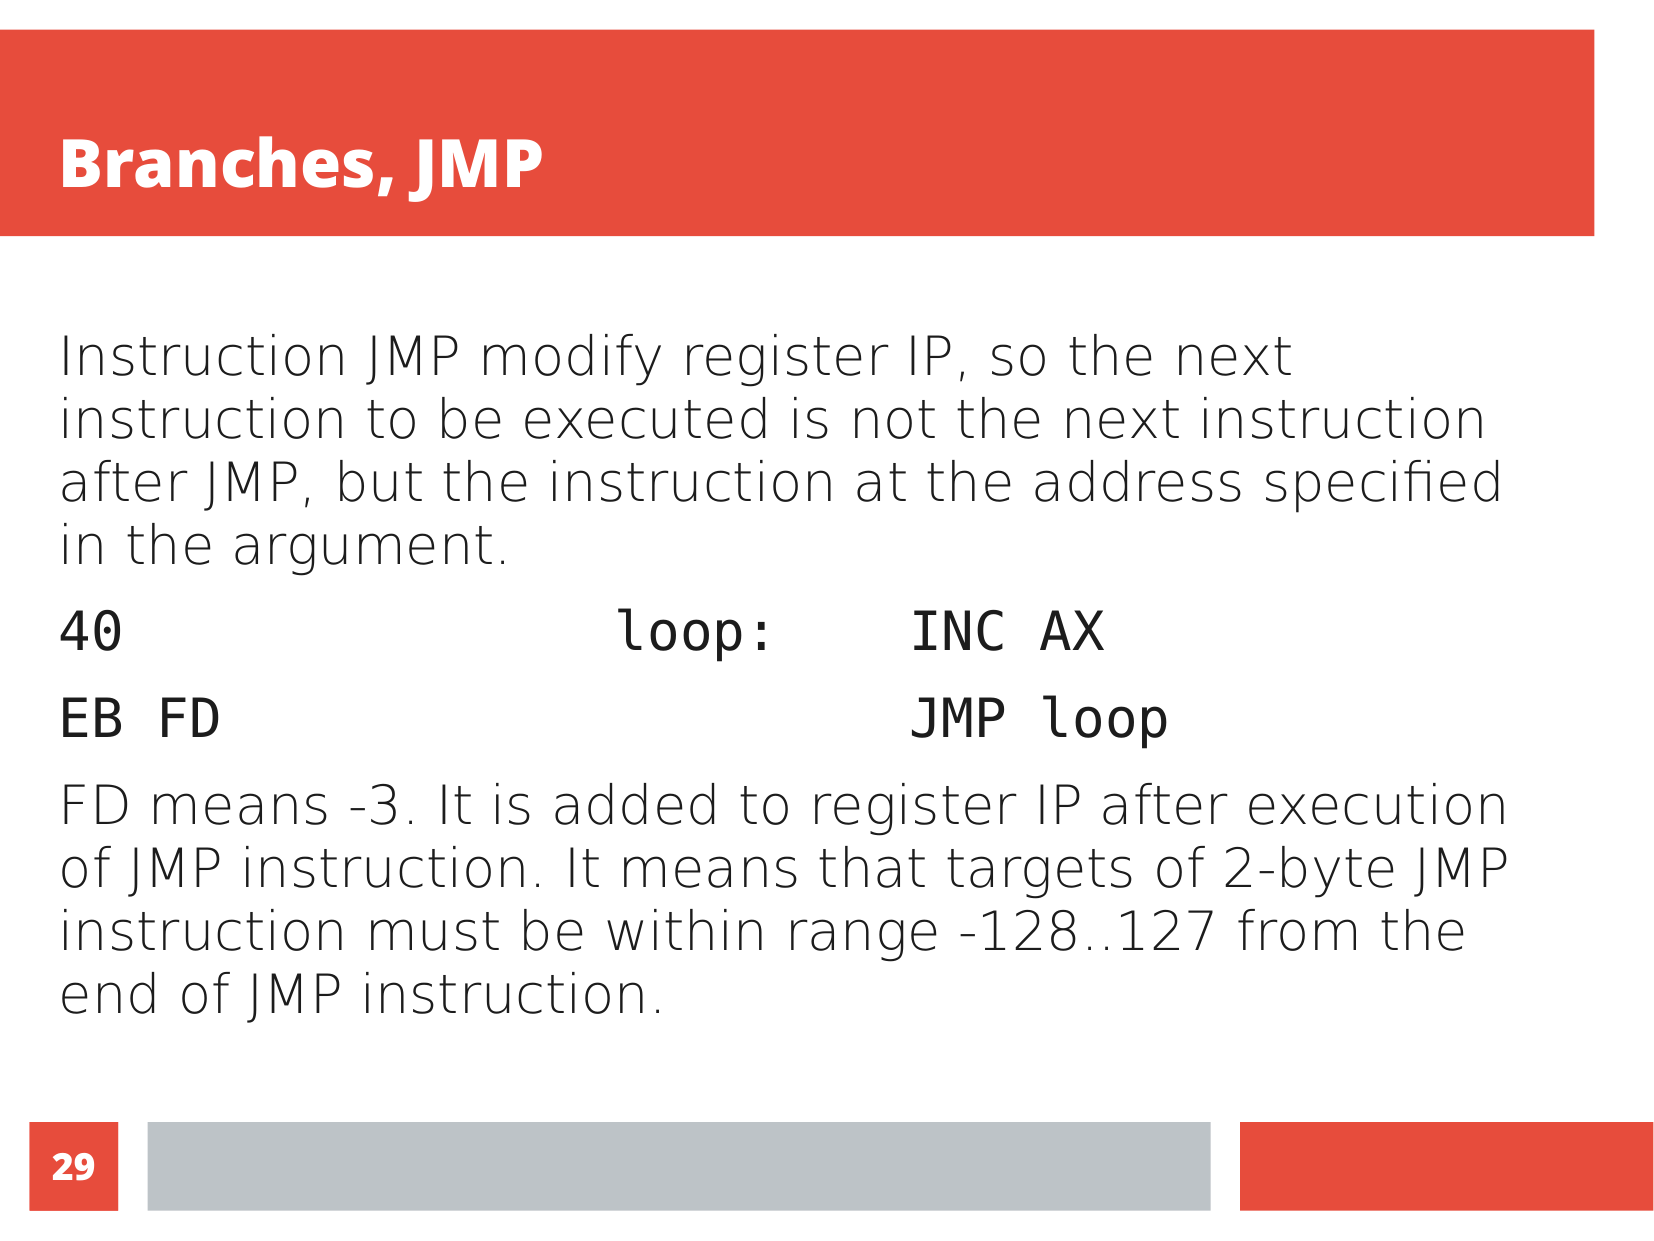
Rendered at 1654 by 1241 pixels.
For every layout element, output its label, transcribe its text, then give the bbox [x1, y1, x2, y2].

list Instruction JMP modify register IP, so the next instruction to be executed is not the next instruction after JMP, but the instruction at the address specified in the argument. 40 loop: INC AX EB FD JMP loop FD means -3. It is added to register IP after execution of JMP instruction. It means that targets of 2-byte JMP instruction must be within range -128..127 from the end of JMP instruction. [59, 324, 1565, 1093]
title Branches, JMP [59, 59, 1595, 207]
